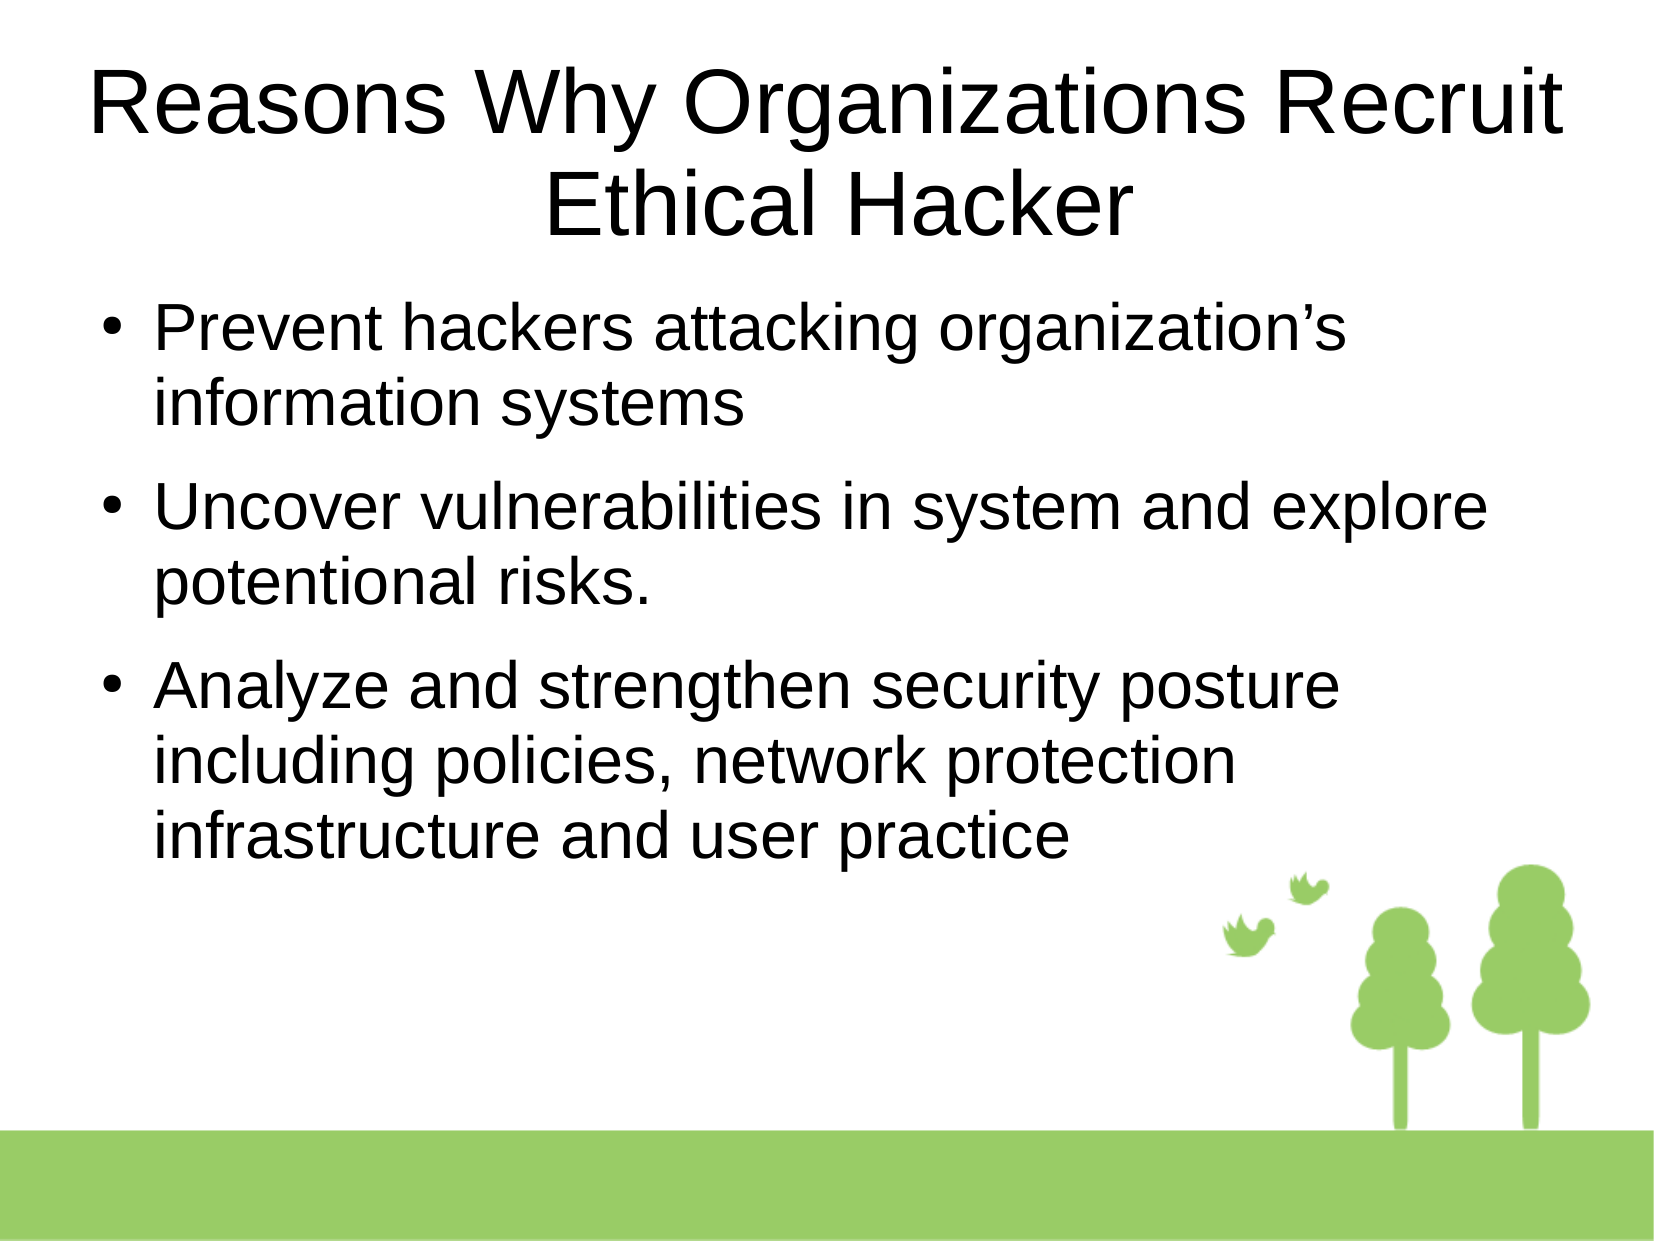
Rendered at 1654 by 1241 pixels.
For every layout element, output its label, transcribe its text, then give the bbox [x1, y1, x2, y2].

list Prevent hackers attacking organization’s information systems Uncover vulnerabilities in system and explore potentional risks. Analyze and strengthen security posture including policies, network protection infrastructure and user practice [82, 290, 1571, 1010]
title Reasons Why Organizations Recruit Ethical Hacker [82, 49, 1571, 257]
picture [0, 0, 1654, 1241]
